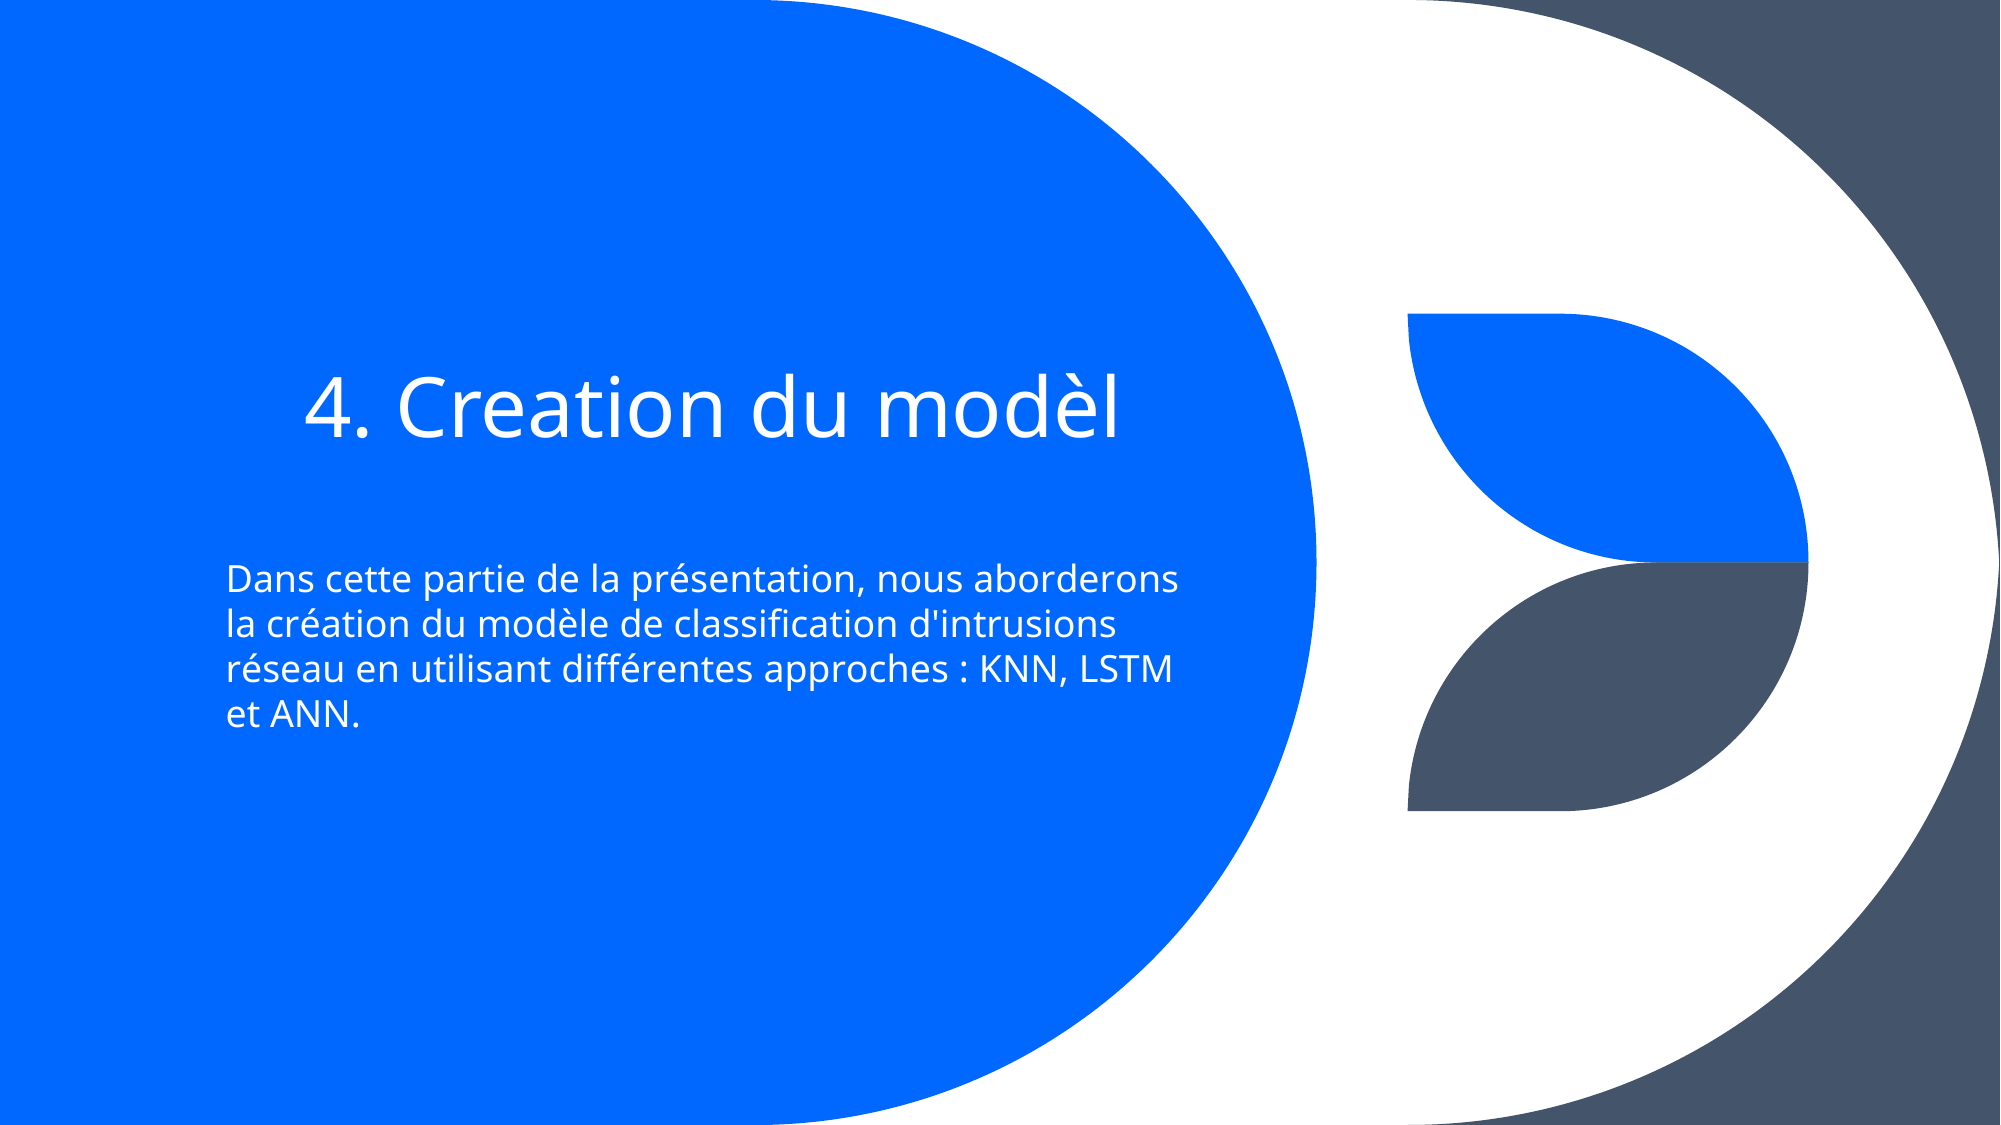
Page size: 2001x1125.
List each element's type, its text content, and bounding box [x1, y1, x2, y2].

title 4. Creation du modèl [139, 170, 1332, 563]
text_box Dans cette partie de la présentation, nous aborderons la création du modèle de classification d'intrusions réseau en utilisant différentes approches : KNN, LSTM et ANN. [210, 547, 1211, 700]
